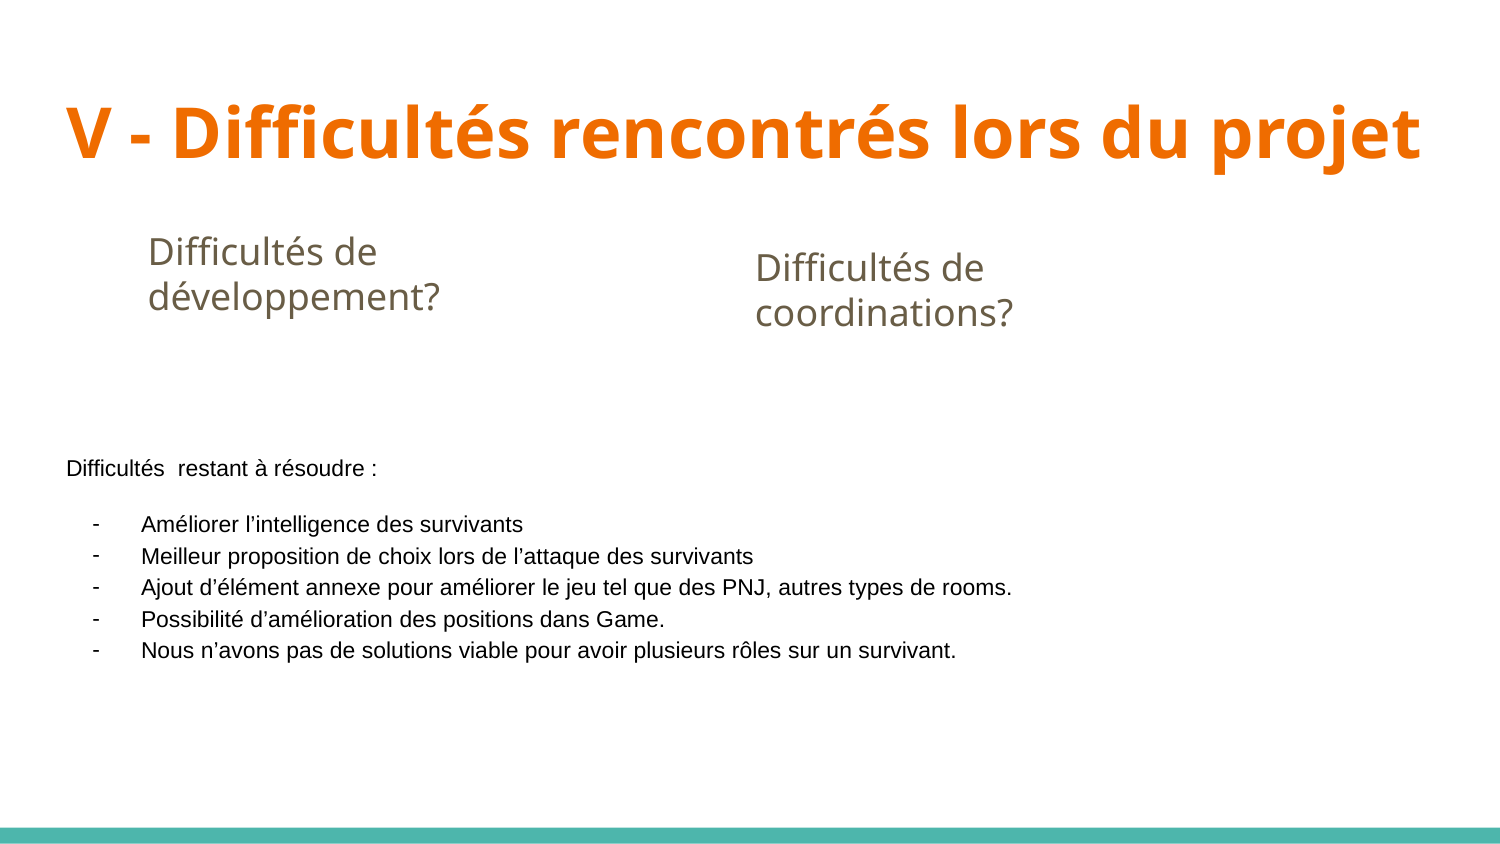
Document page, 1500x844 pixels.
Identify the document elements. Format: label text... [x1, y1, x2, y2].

text_box Difficultés de développement? [132, 213, 638, 445]
list Difficultés restant à résoudre : Améliorer l’intelligence des survivants Meilleur proposition de choix lors de l’attaque des survivants Ajout d’élément annexe pour améliorer le jeu tel que des PNJ, autres types de rooms. Possibilité d’amélioration des positions dans Game. Nous n’avons pas de solutions viable pour avoir plusieurs rôles sur un survivant. [51, 207, 1449, 750]
text_box Difficultés de coordinations? [739, 228, 1189, 429]
title V - Difficultés rencontrés lors du projet [51, 72, 1449, 189]
